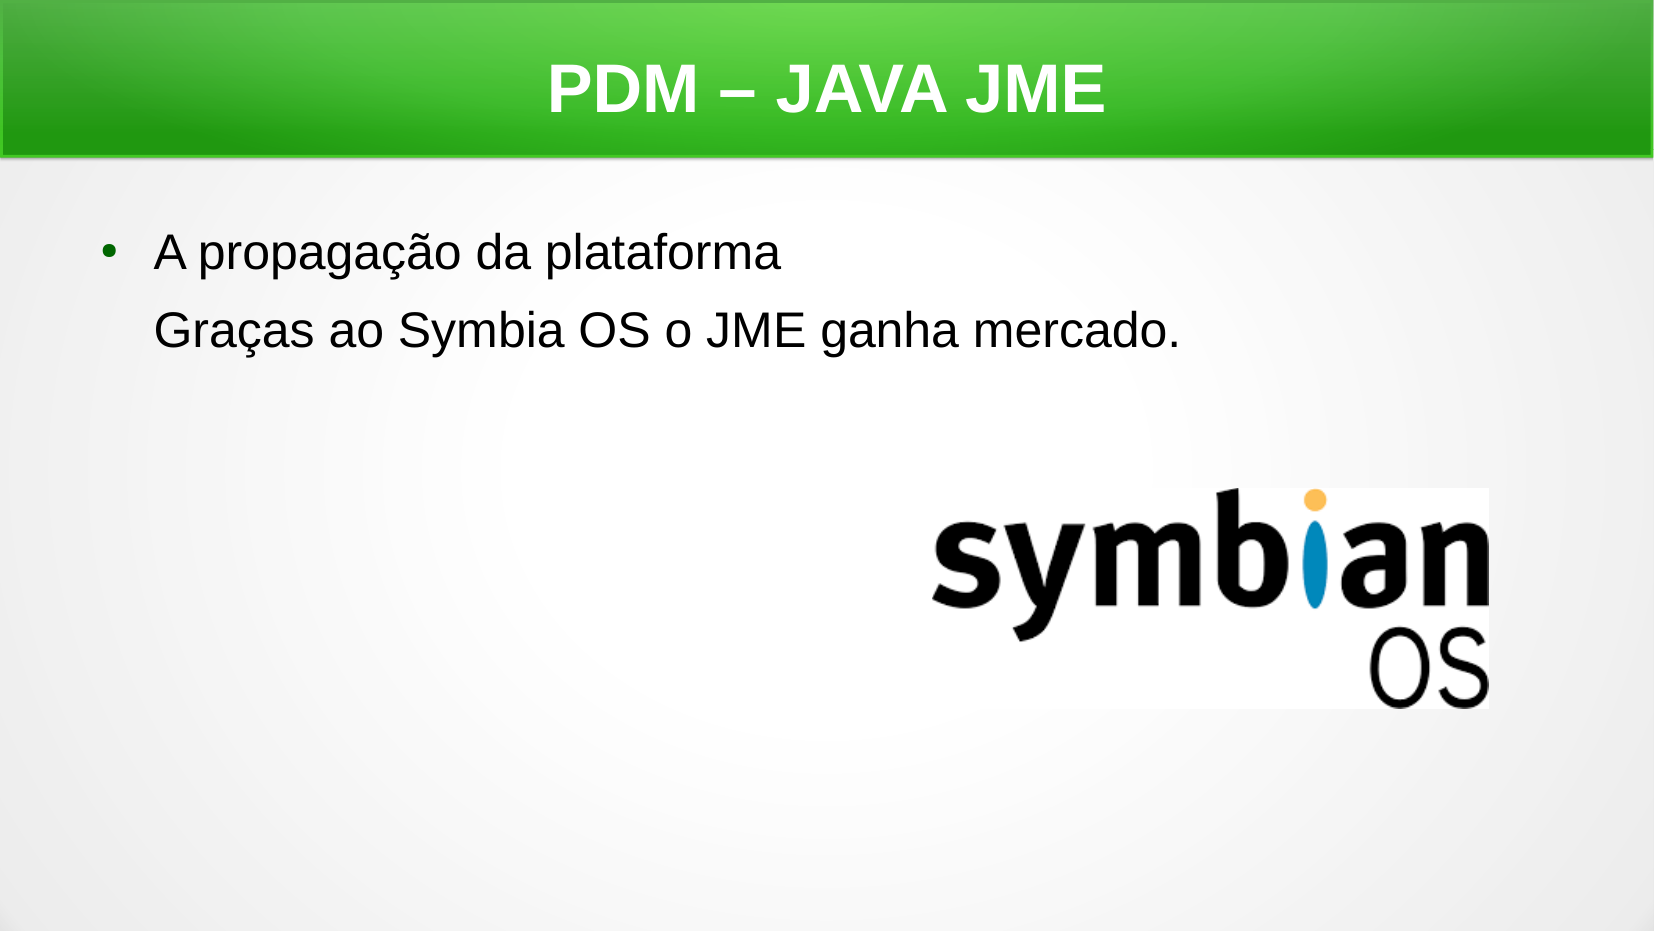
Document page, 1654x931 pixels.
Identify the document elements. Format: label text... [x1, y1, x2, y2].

title PDM – JAVA JME [82, 35, 1571, 142]
picture [932, 488, 1489, 709]
list A propagação da plataforma Graças ao Symbia OS o JME ganha mercado. [82, 224, 1571, 764]
